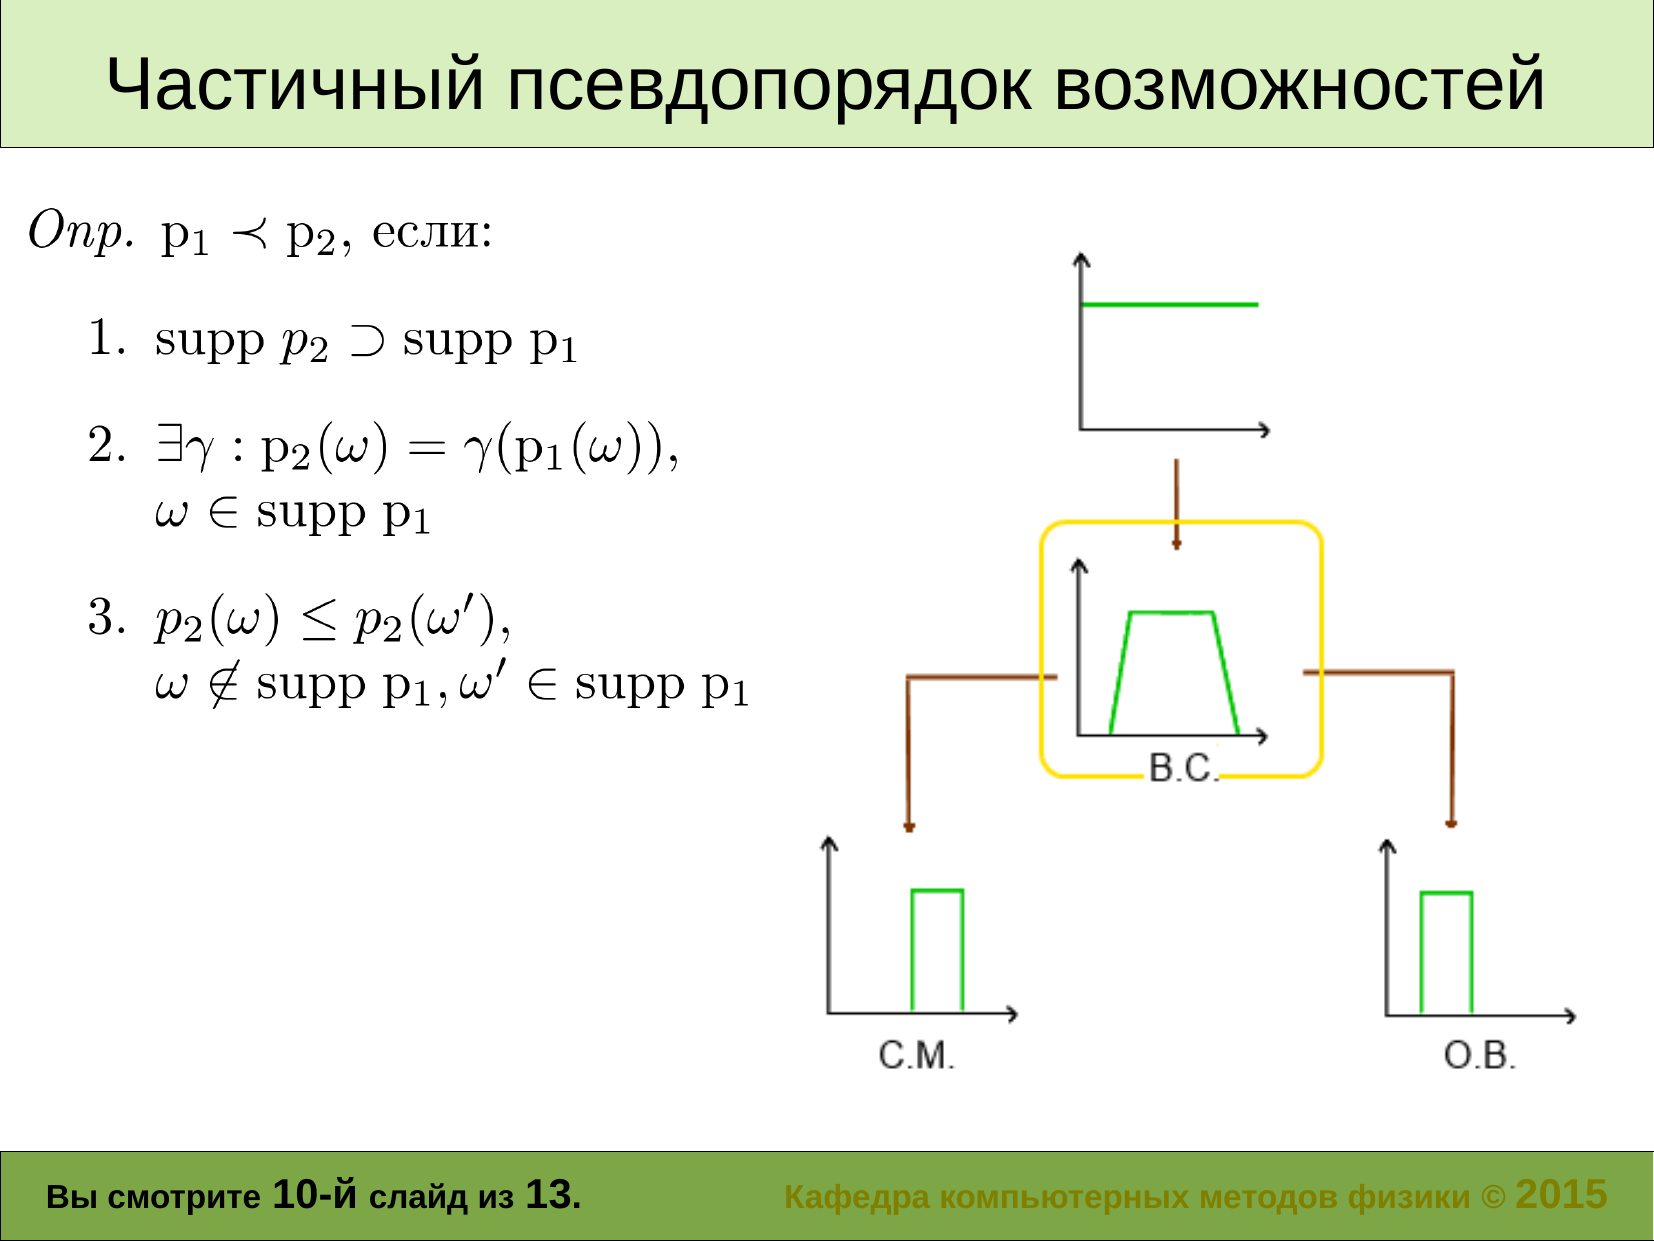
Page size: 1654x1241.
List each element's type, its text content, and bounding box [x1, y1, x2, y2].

title Частичный псевдопорядок возможностей [82, 41, 1571, 126]
picture [29, 177, 1653, 1111]
